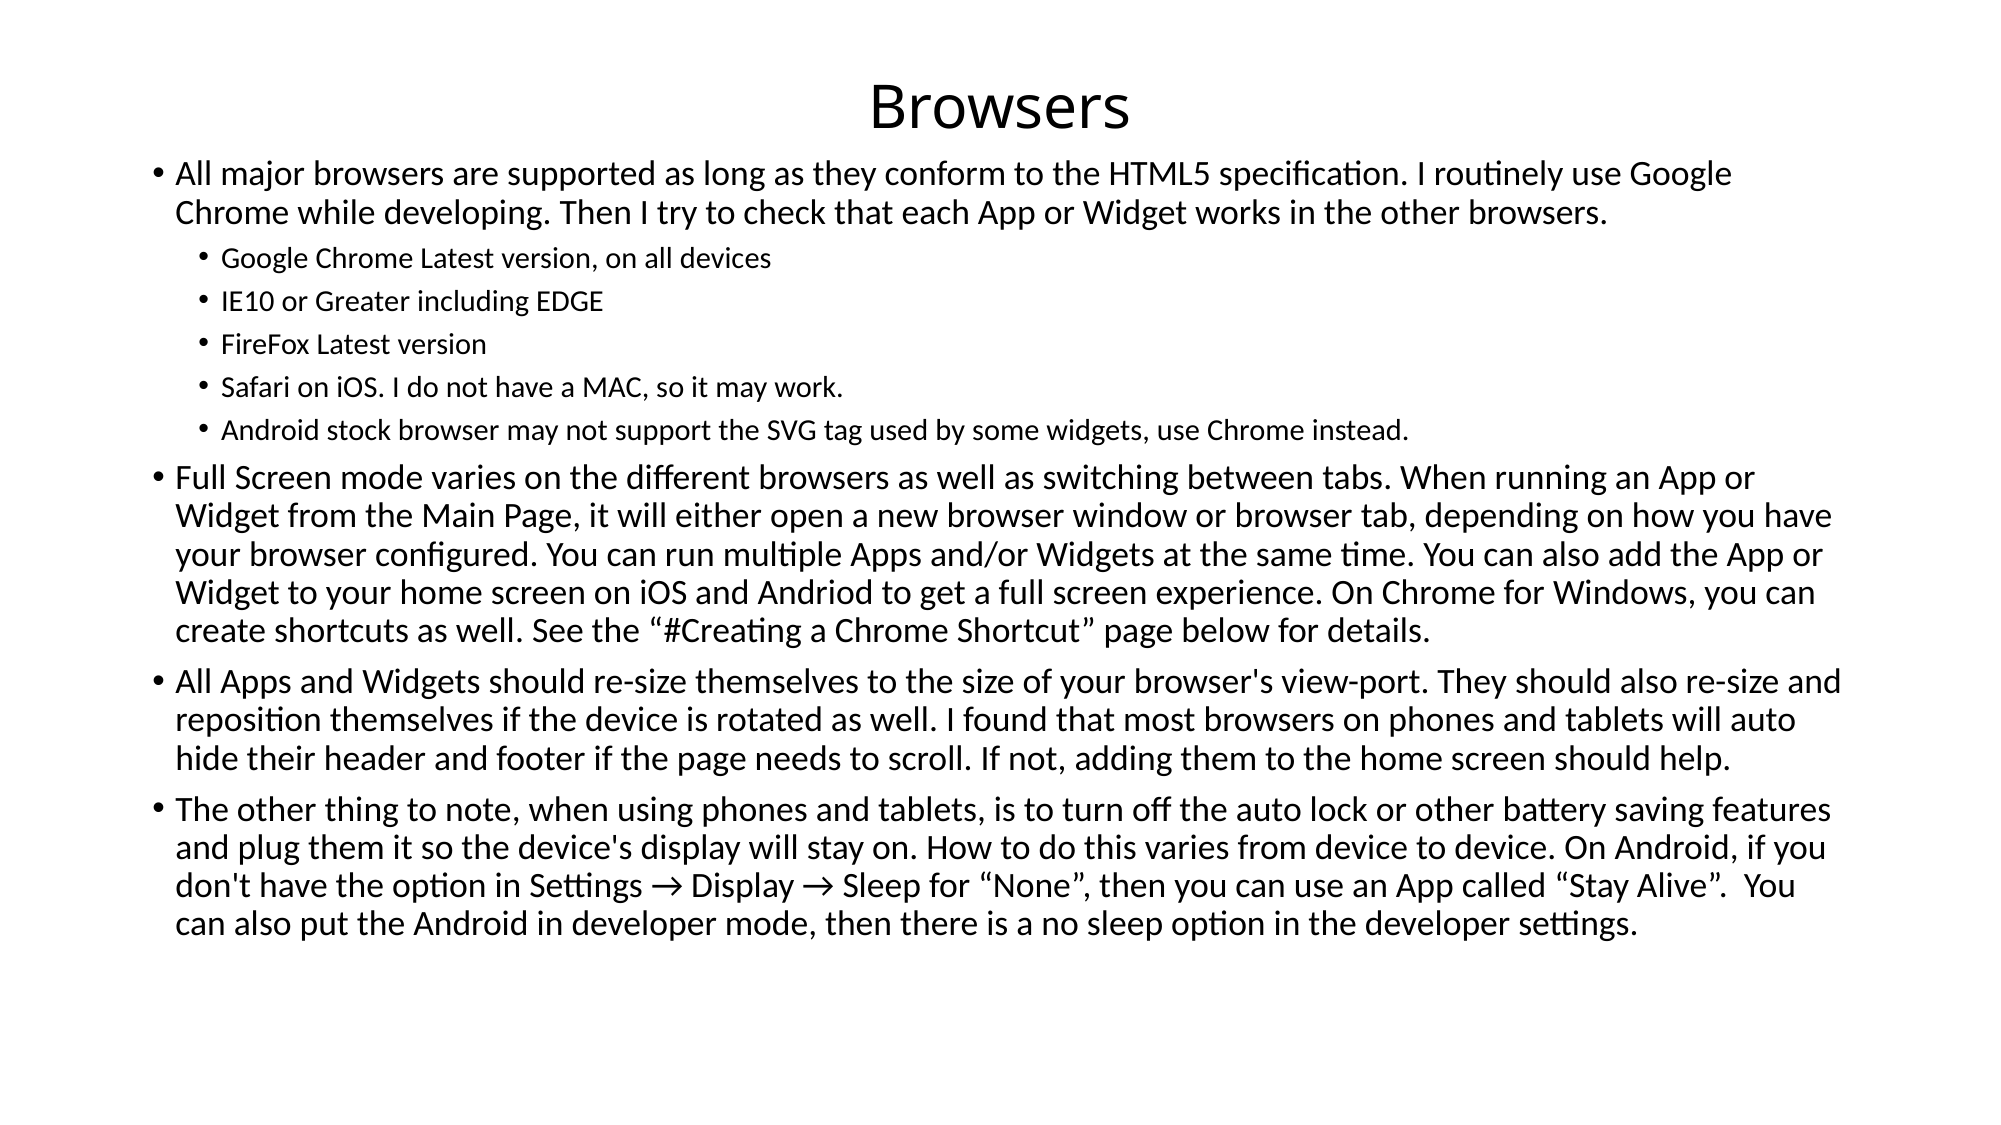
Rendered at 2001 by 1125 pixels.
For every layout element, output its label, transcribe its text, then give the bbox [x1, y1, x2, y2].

list All major browsers are supported as long as they conform to the HTML5 specification. I routinely use Google Chrome while developing. Then I try to check that each App or Widget works in the other browsers. Google Chrome Latest version, on all devices IE10 or Greater including EDGE FireFox Latest version Safari on iOS. I do not have a MAC, so it may work. Android stock browser may not support the SVG tag used by some widgets, use Chrome instead. Full Screen mode varies on the different browsers as well as switching between tabs. When running an App or Widget from the Main Page, it will either open a new browser window or browser tab, depending on how you have your browser configured. You can run multiple Apps and/or Widgets at the same time. You can also add the App or Widget to your home screen on iOS and Andriod to get a full screen experience. On Chrome for Windows, you can create shortcuts as well. See the “#Creating a Chrome Shortcut” page below for details. All Apps and Widgets should re-size themselves to the size of your browser's view-port. They should also re-size and reposition themselves if the device is rotated as well. I found that most browsers on phones and tablets will auto hide their header and footer if the page needs to scroll. If not, adding them to the home screen should help. The other thing to note, when using phones and tablets, is to turn off the auto lock or other battery saving features and plug them it so the device's display will stay on. How to do this varies from device to device. On Android, if you don't have the option in Settings → Display → Sleep for “None”, then you can use an App called “Stay Alive”. You can also put the Android in developer mode, then there is a no sleep option in the developer settings. [137, 147, 1863, 1014]
title Browsers [137, 59, 1863, 147]
